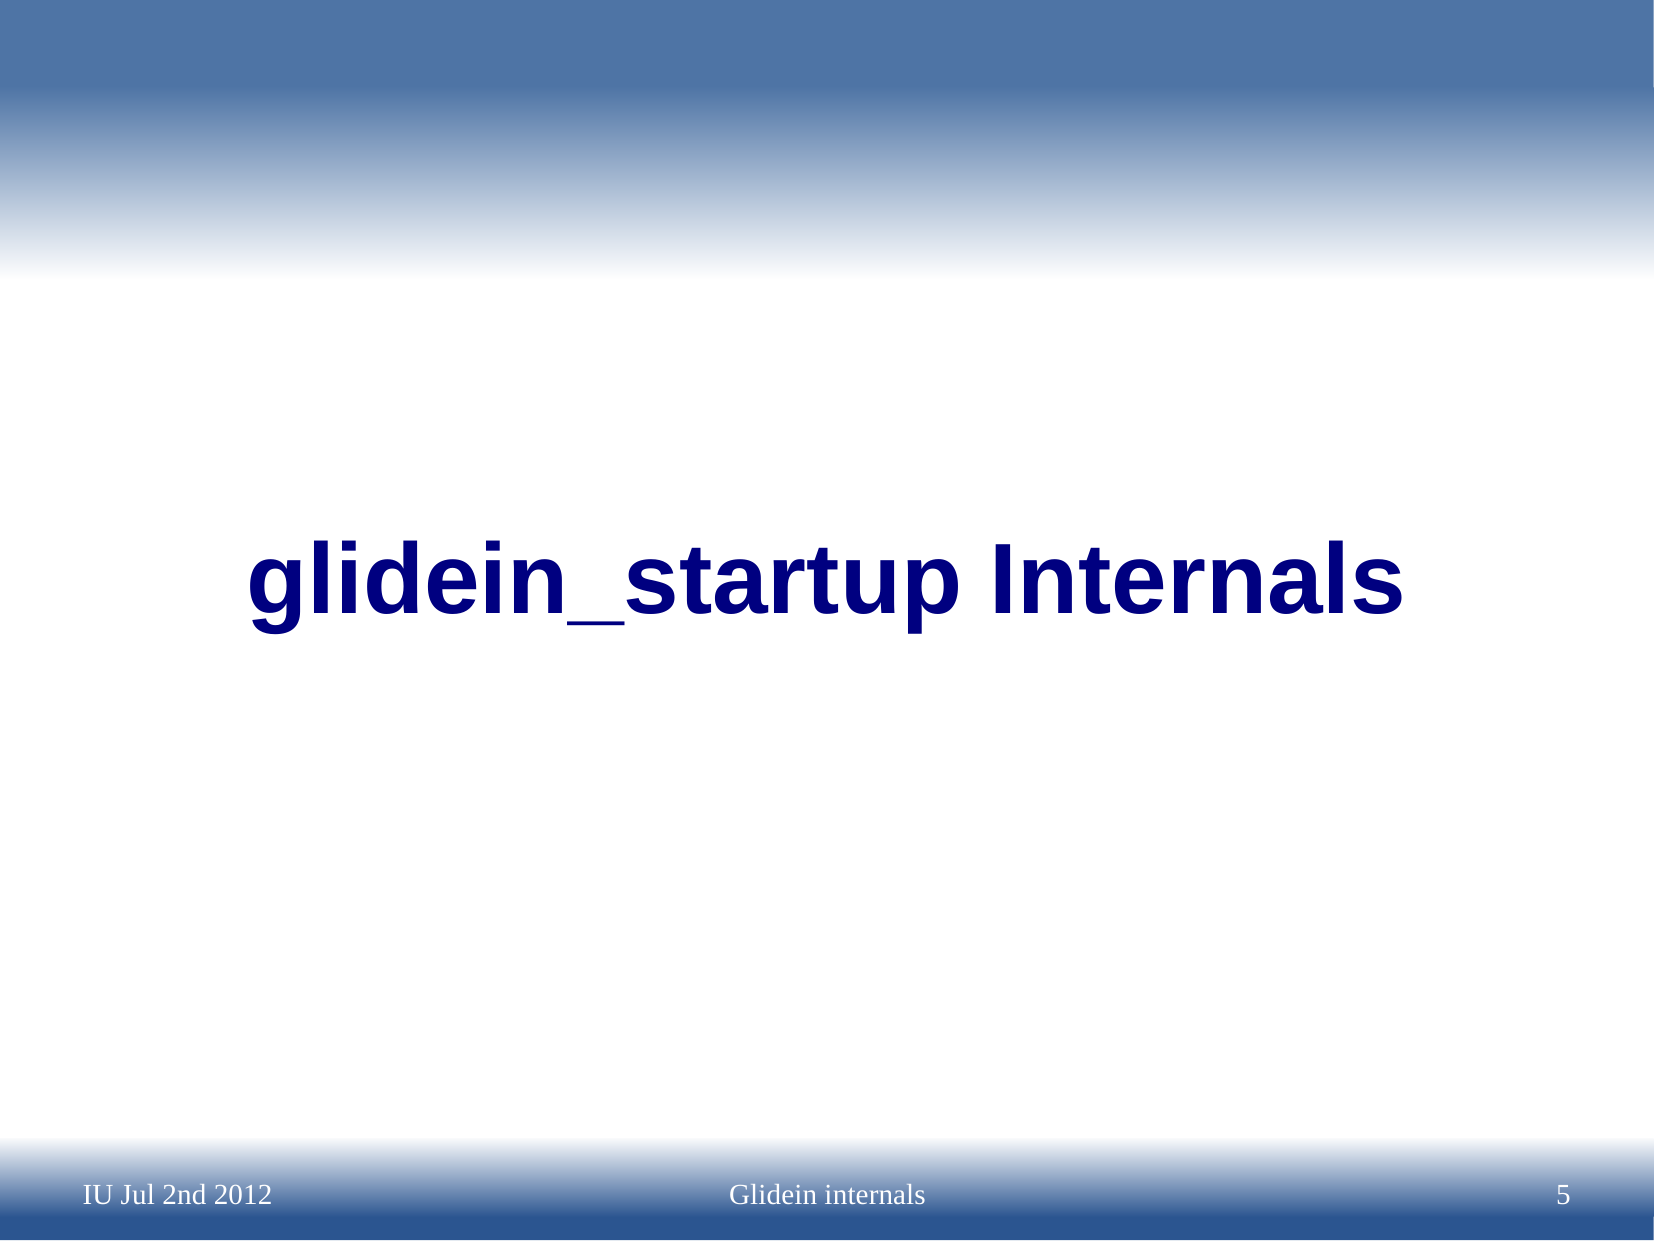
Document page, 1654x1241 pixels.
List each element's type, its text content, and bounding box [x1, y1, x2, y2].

subtitle glidein_startup Internals [82, 56, 1571, 1102]
